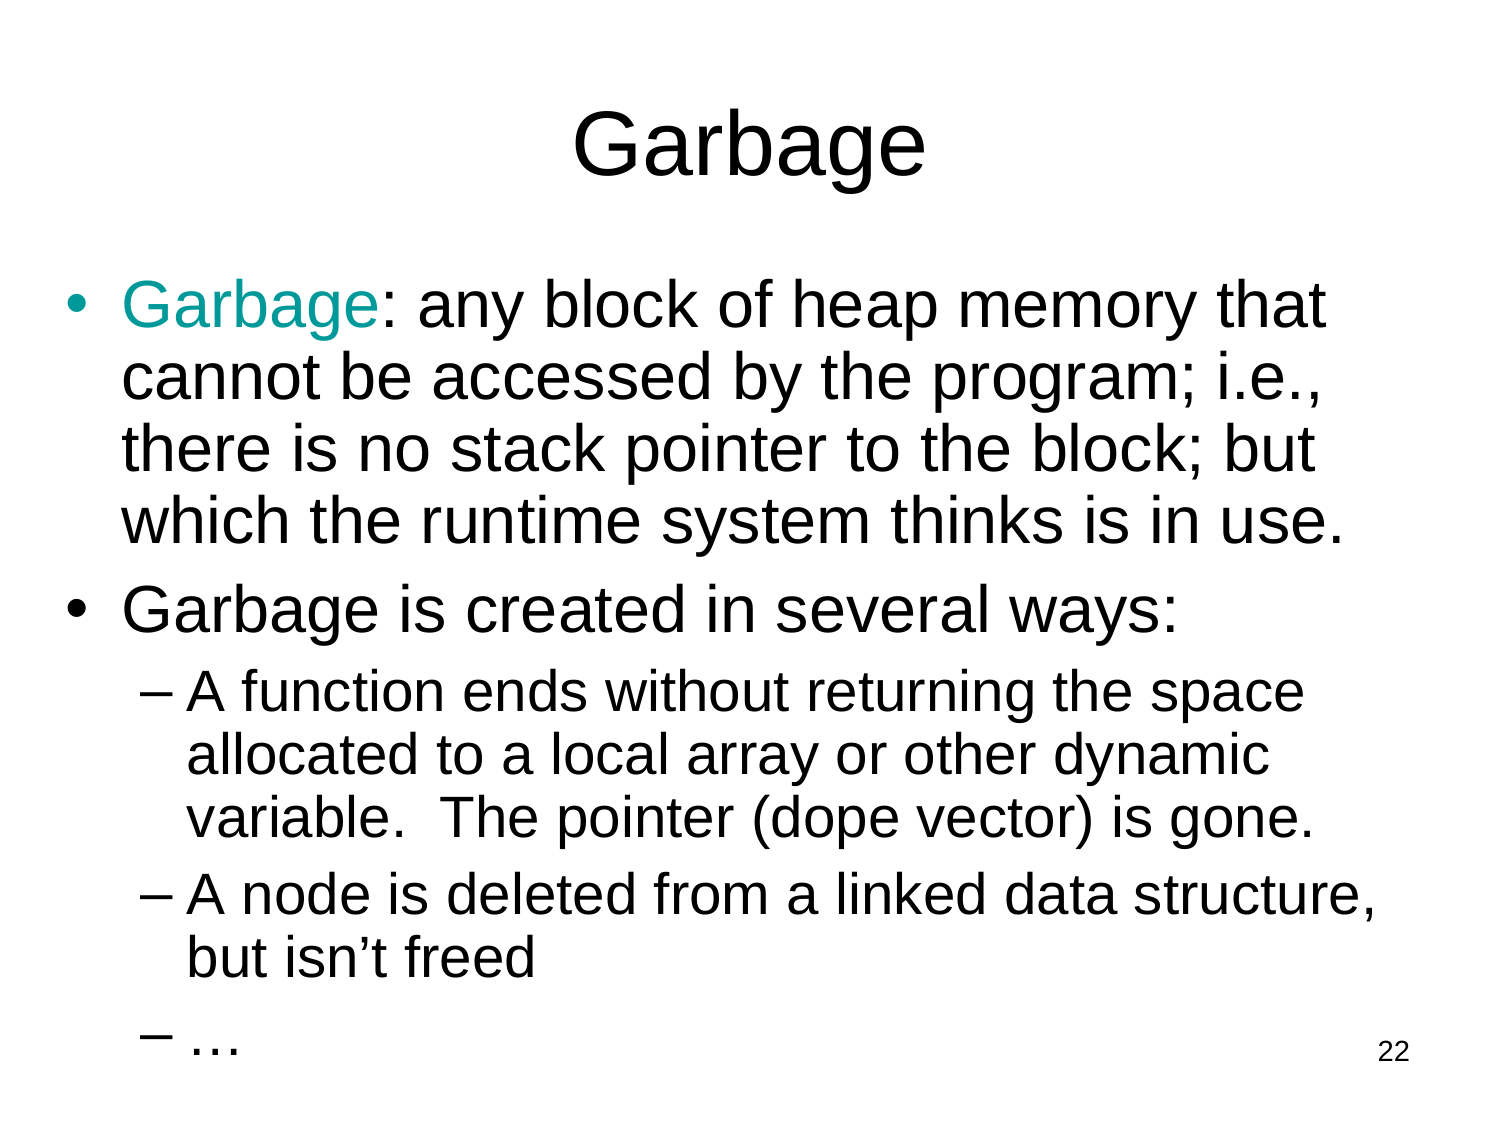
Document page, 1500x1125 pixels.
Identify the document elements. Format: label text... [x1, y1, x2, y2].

title Garbage [75, 45, 1426, 233]
list Garbage: any block of heap memory that cannot be accessed by the program; i.e., there is no stack pointer to the block; but which the runtime system thinks is in use. Garbage is created in several ways: A function ends without returning the space allocated to a local array or other dynamic variable. The pointer (dope vector) is gone. A node is deleted from a linked data structure, but isn’t freed … [49, 262, 1425, 1125]
